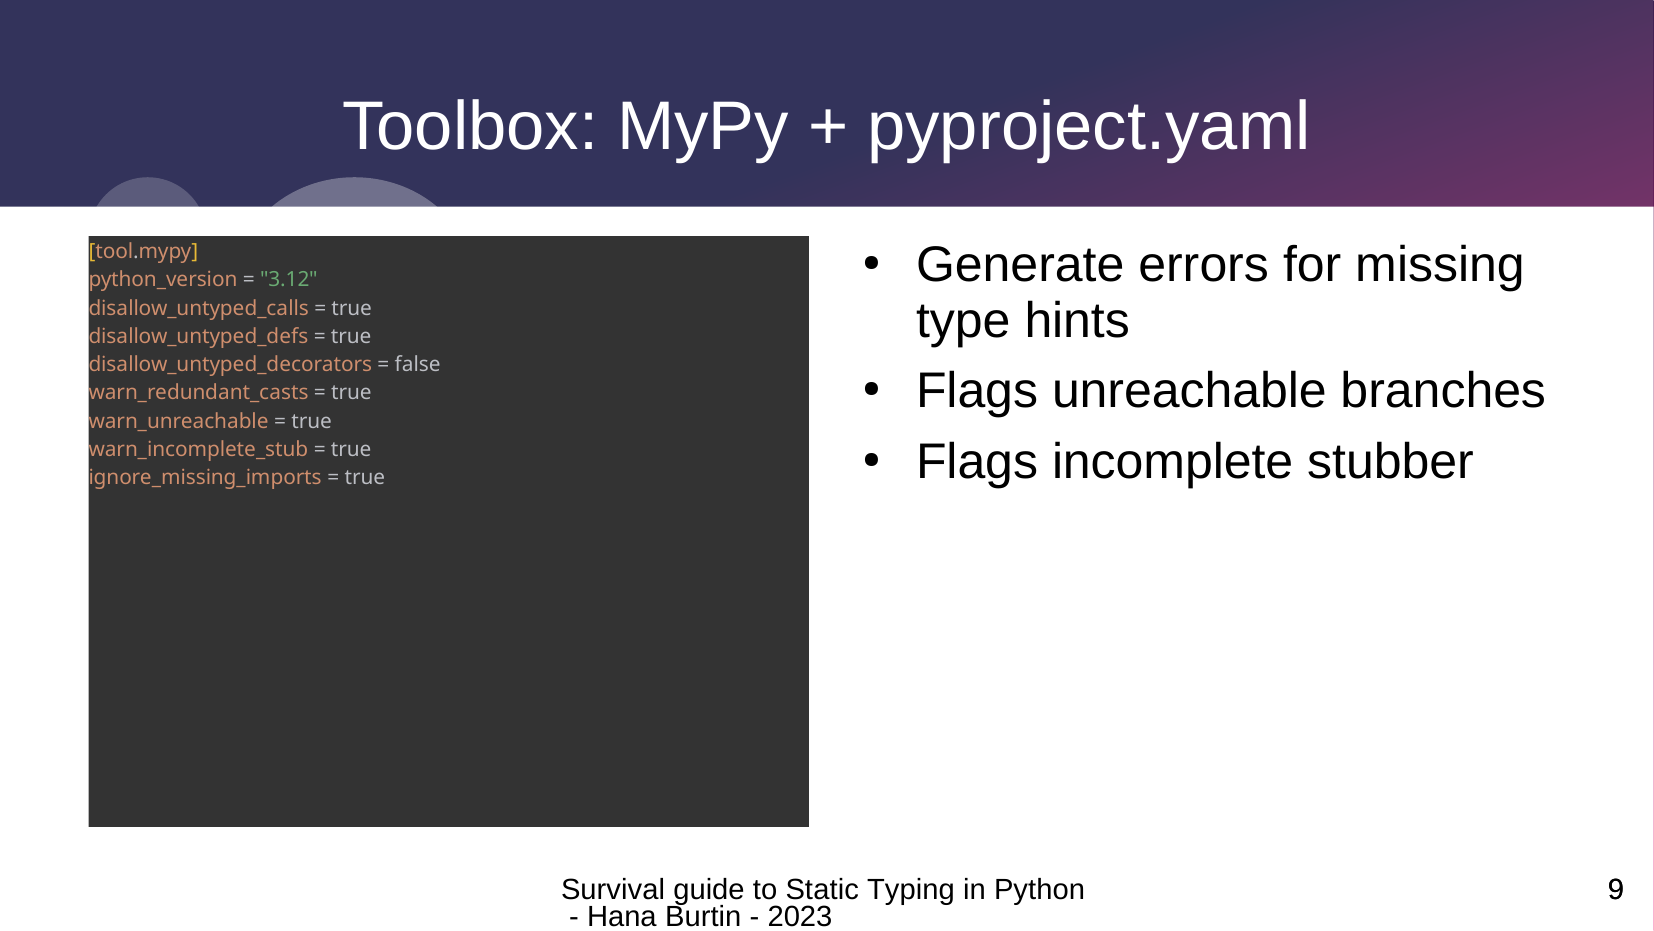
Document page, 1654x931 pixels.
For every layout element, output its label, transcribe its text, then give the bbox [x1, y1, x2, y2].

list [tool.mypy] python_version = "3.12" disallow_untyped_calls = true disallow_untyped_defs = true disallow_untyped_decorators = false warn_redundant_casts = true warn_unreachable = true warn_incomplete_stub = true ignore_missing_imports = true [88, 236, 809, 827]
title Toolbox: MyPy + pyproject.yaml [88, 44, 1565, 207]
list Generate errors for missing type hints Flags unreachable branches Flags incomplete stubber [845, 236, 1566, 827]
